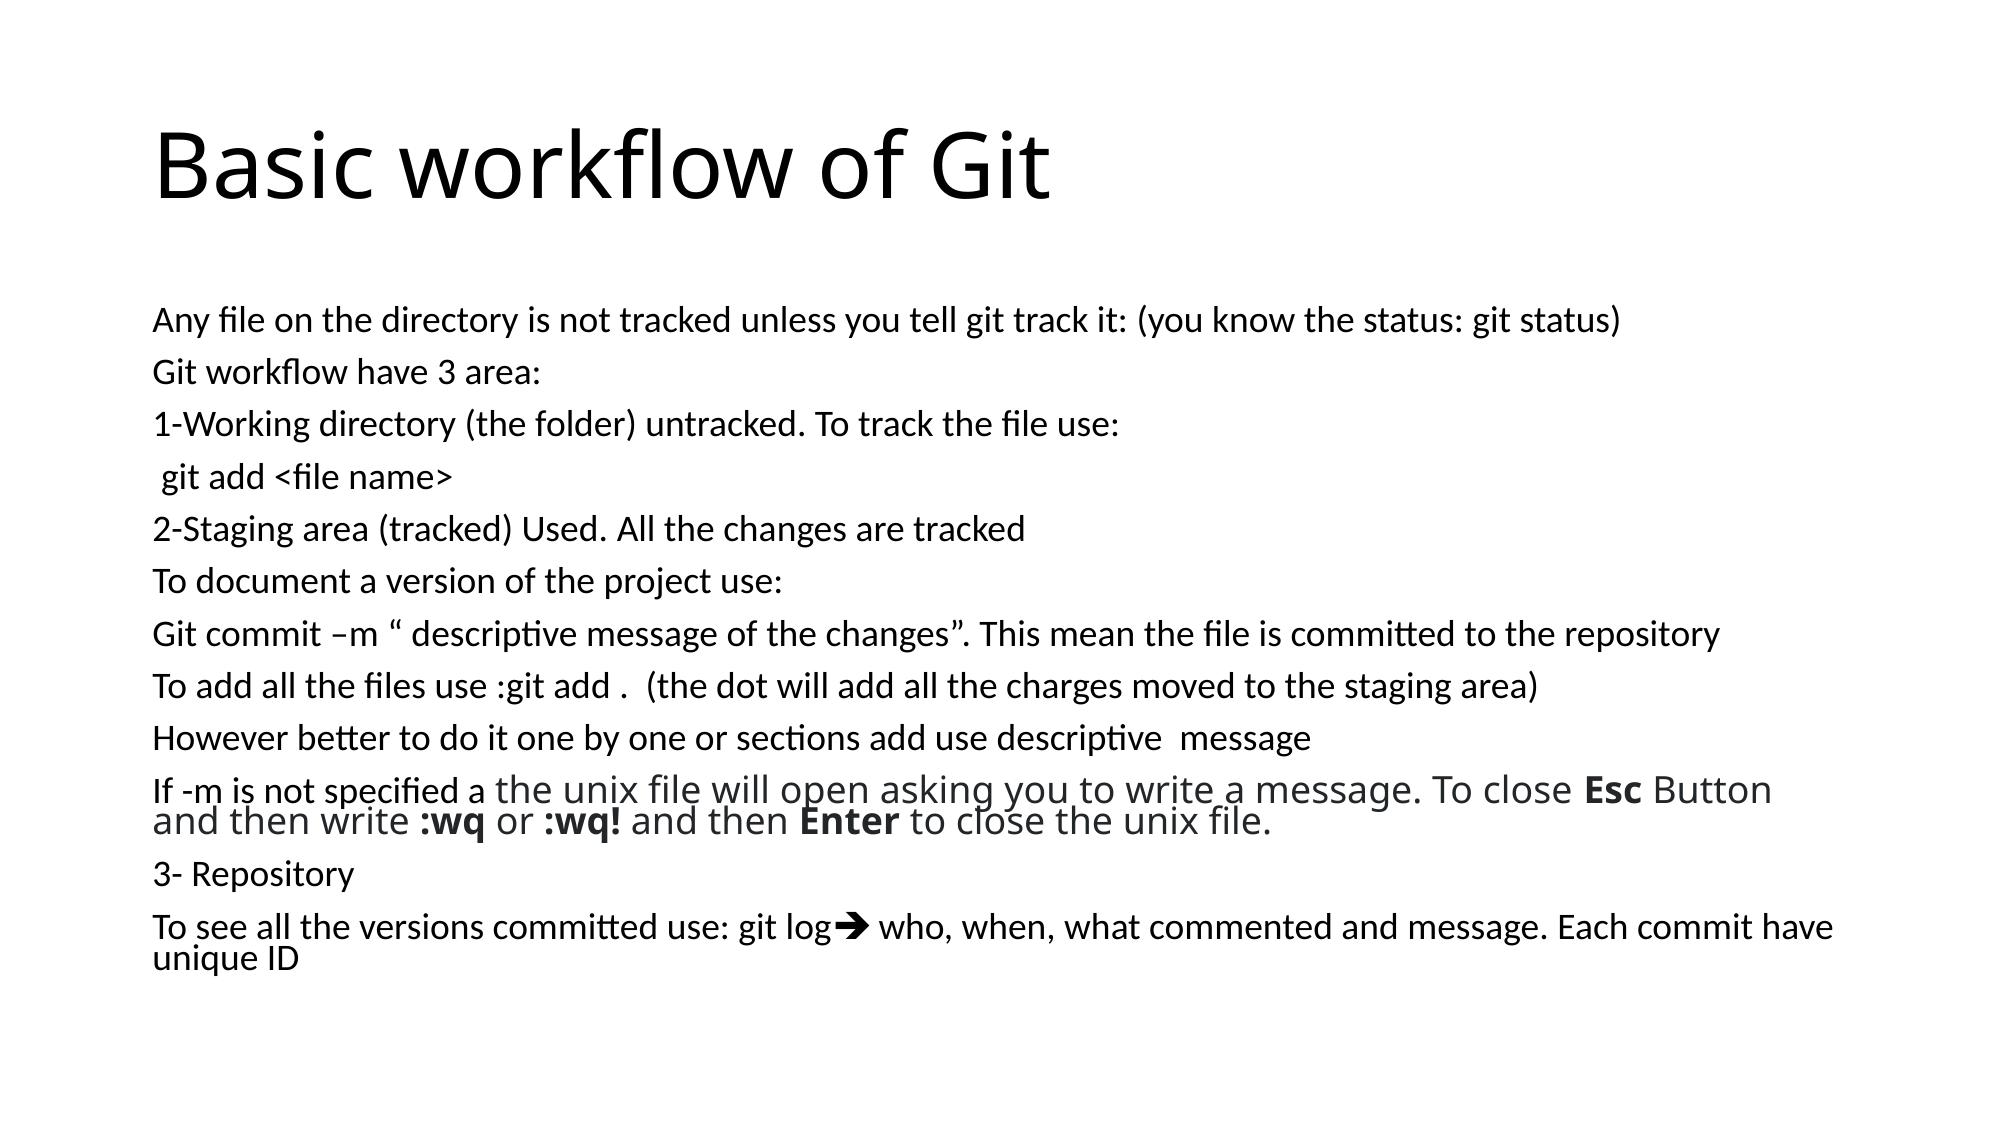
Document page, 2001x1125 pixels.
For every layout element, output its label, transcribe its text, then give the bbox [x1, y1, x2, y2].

list Any file on the directory is not tracked unless you tell git track it: (you know the status: git status) Git workflow have 3 area: 1-Working directory (the folder) untracked. To track the file use: git add <file name> 2-Staging area (tracked) Used. All the changes are tracked To document a version of the project use: Git commit –m “ descriptive message of the changes”. This mean the file is committed to the repository To add all the files use :git add . (the dot will add all the charges moved to the staging area) However better to do it one by one or sections add use descriptive message If -m is not specified a the unix file will open asking you to write a message. To close Esc Button and then write :wq or :wq! and then Enter to close the unix file. 3- Repository To see all the versions committed use: git log who, when, what commented and message. Each commit have unique ID [137, 299, 1863, 1014]
title Basic workflow of Git [137, 59, 1863, 278]
